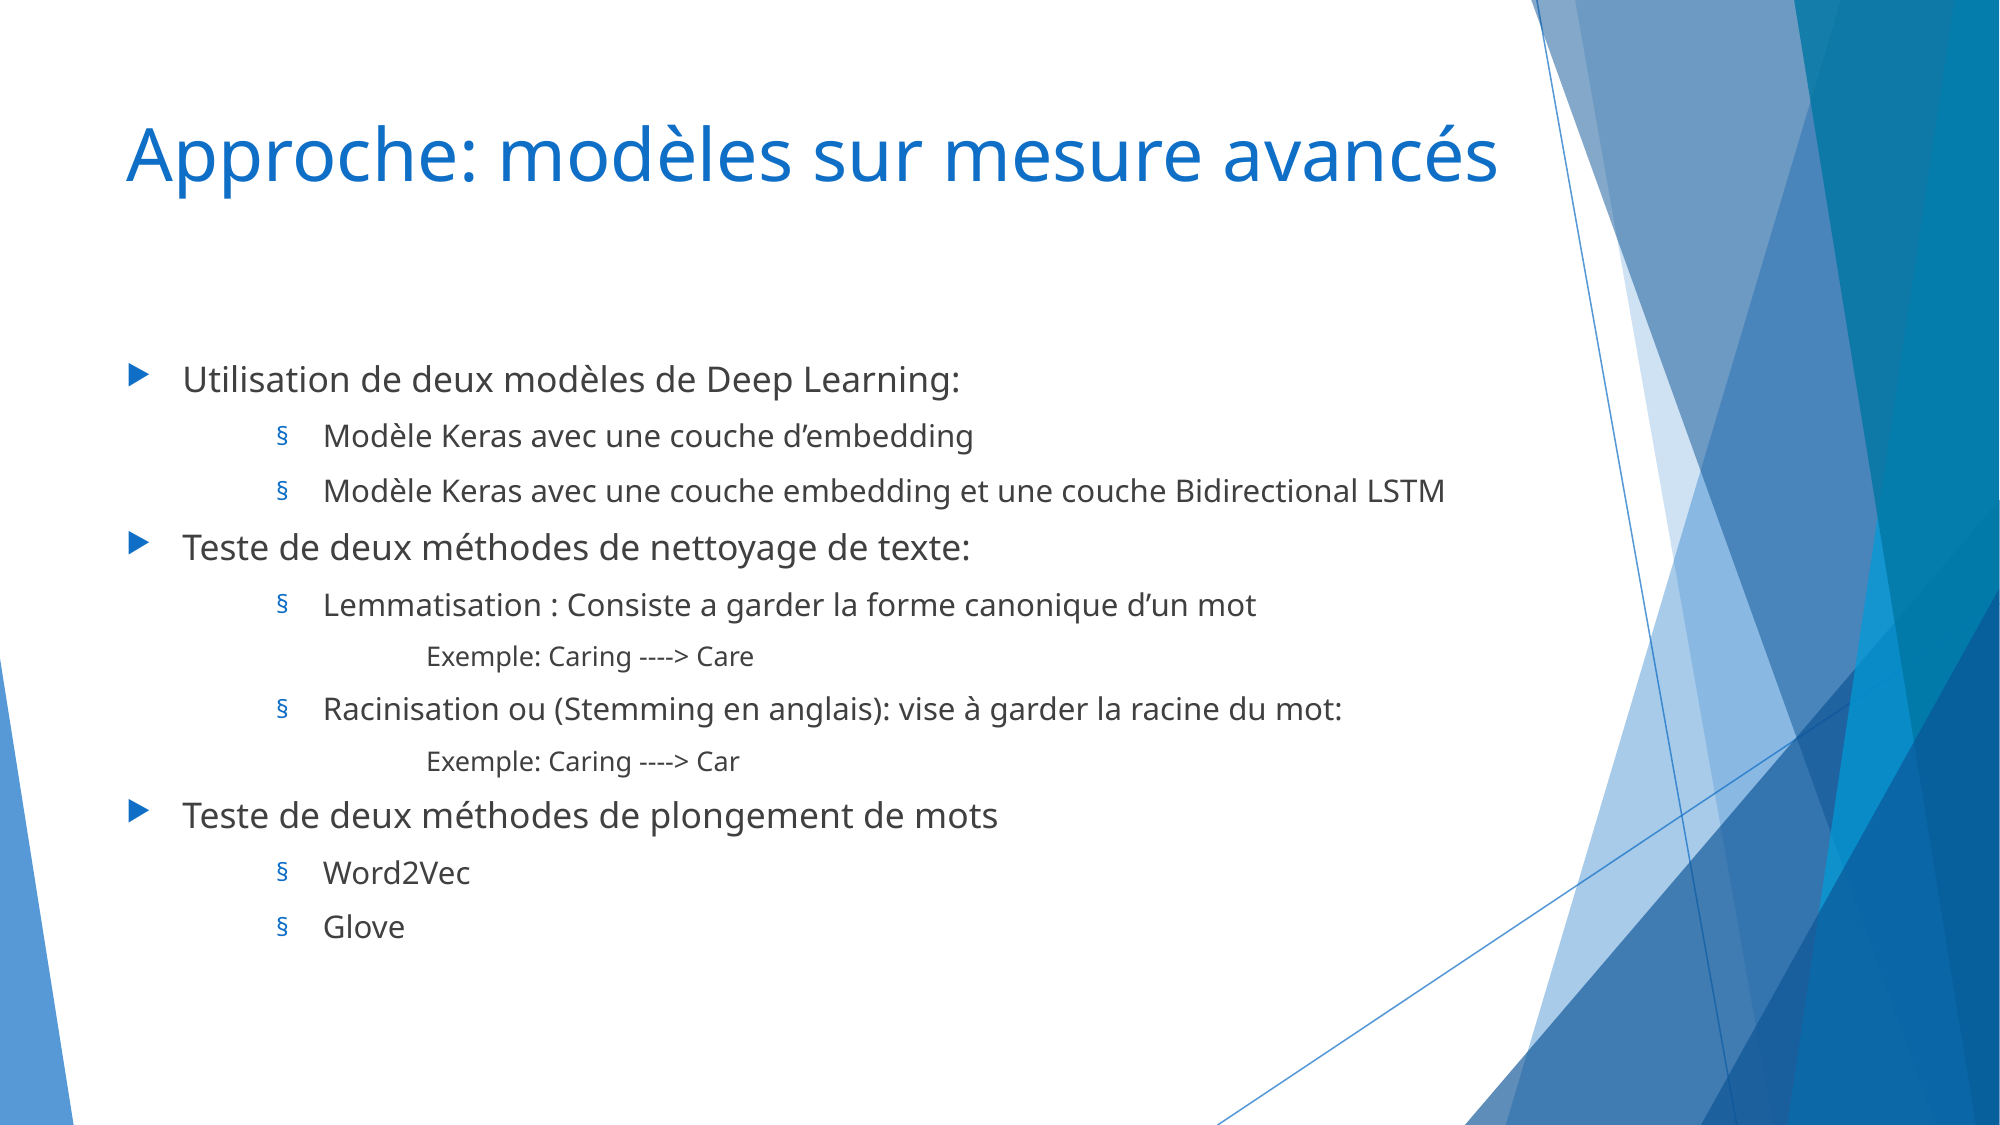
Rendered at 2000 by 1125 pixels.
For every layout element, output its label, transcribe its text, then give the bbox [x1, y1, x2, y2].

list Utilisation de deux modèles de Deep Learning: Modèle Keras avec une couche d’embedding Modèle Keras avec une couche embedding et une couche Bidirectional LSTM Teste de deux méthodes de nettoyage de texte: Lemmatisation : Consiste a garder la forme canonique d’un mot Exemple: Caring ----> Care Racinisation ou (Stemming en anglais): vise à garder la racine du mot: Exemple: Caring ----> Car Teste de deux méthodes de plongement de mots Word2Vec Glove [111, 354, 1521, 992]
title Approche: modèles sur mesure avancés [111, 99, 1521, 317]
